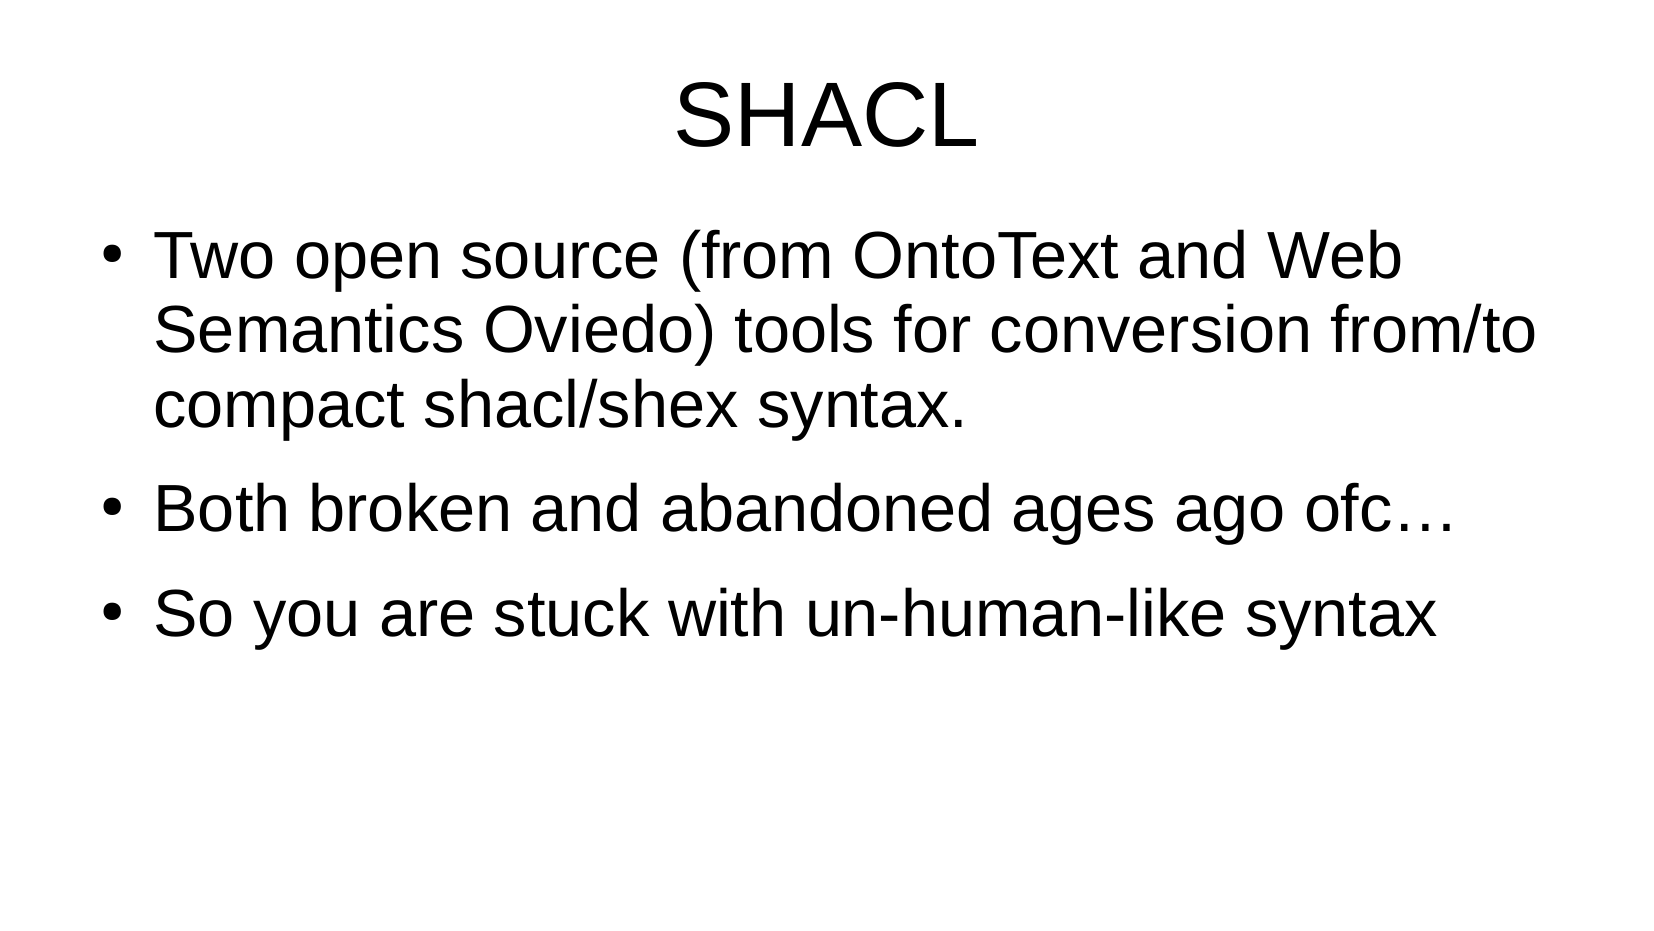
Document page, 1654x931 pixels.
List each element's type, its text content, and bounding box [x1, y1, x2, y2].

list Two open source (from OntoText and Web Semantics Oviedo) tools for conversion from/to compact shacl/shex syntax. Both broken and abandoned ages ago ofc… So you are stuck with un-human-like syntax [82, 217, 1571, 758]
title SHACL [82, 37, 1571, 193]
